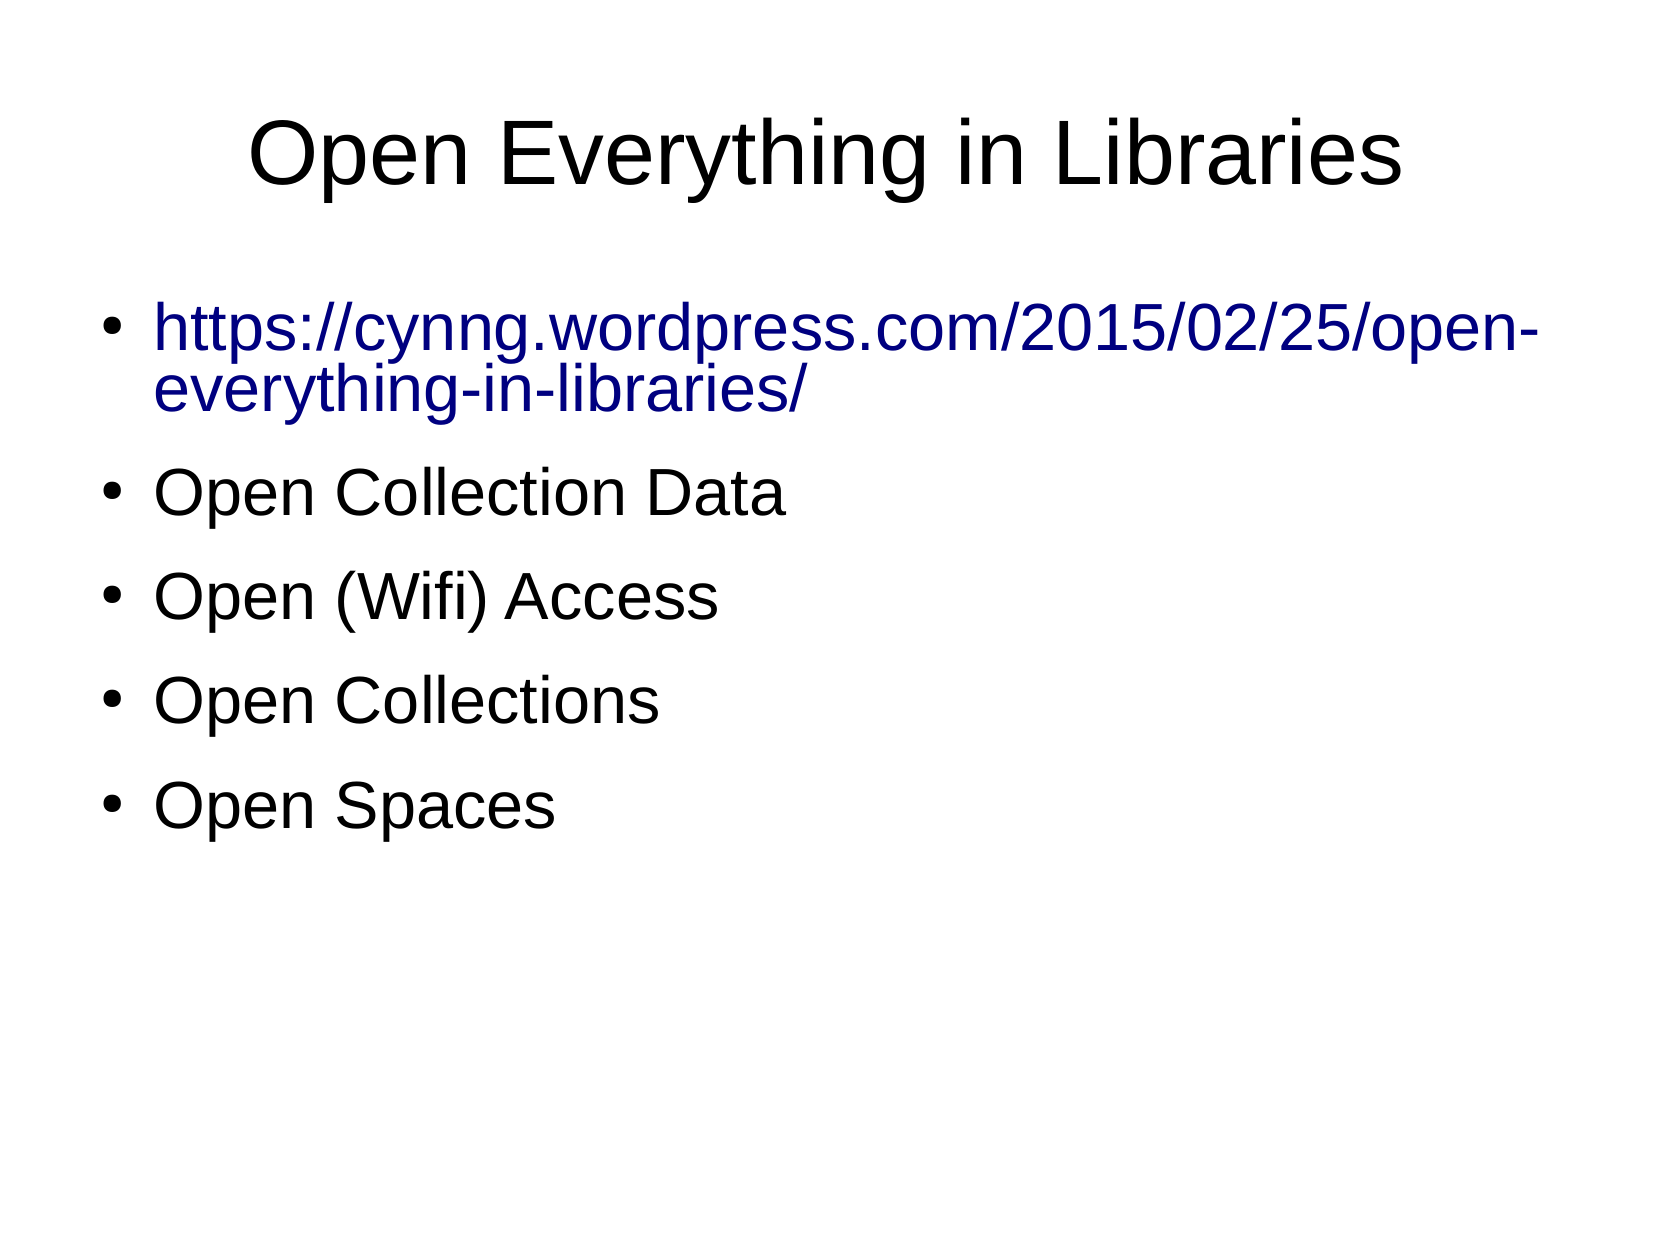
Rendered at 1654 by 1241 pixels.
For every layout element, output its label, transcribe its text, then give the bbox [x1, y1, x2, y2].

list https://cynng.wordpress.com/2015/02/25/open-everything-in-libraries/ Open Collection Data Open (Wifi) Access Open Collections Open Spaces [82, 290, 1571, 1010]
title Open Everything in Libraries [82, 49, 1571, 257]
